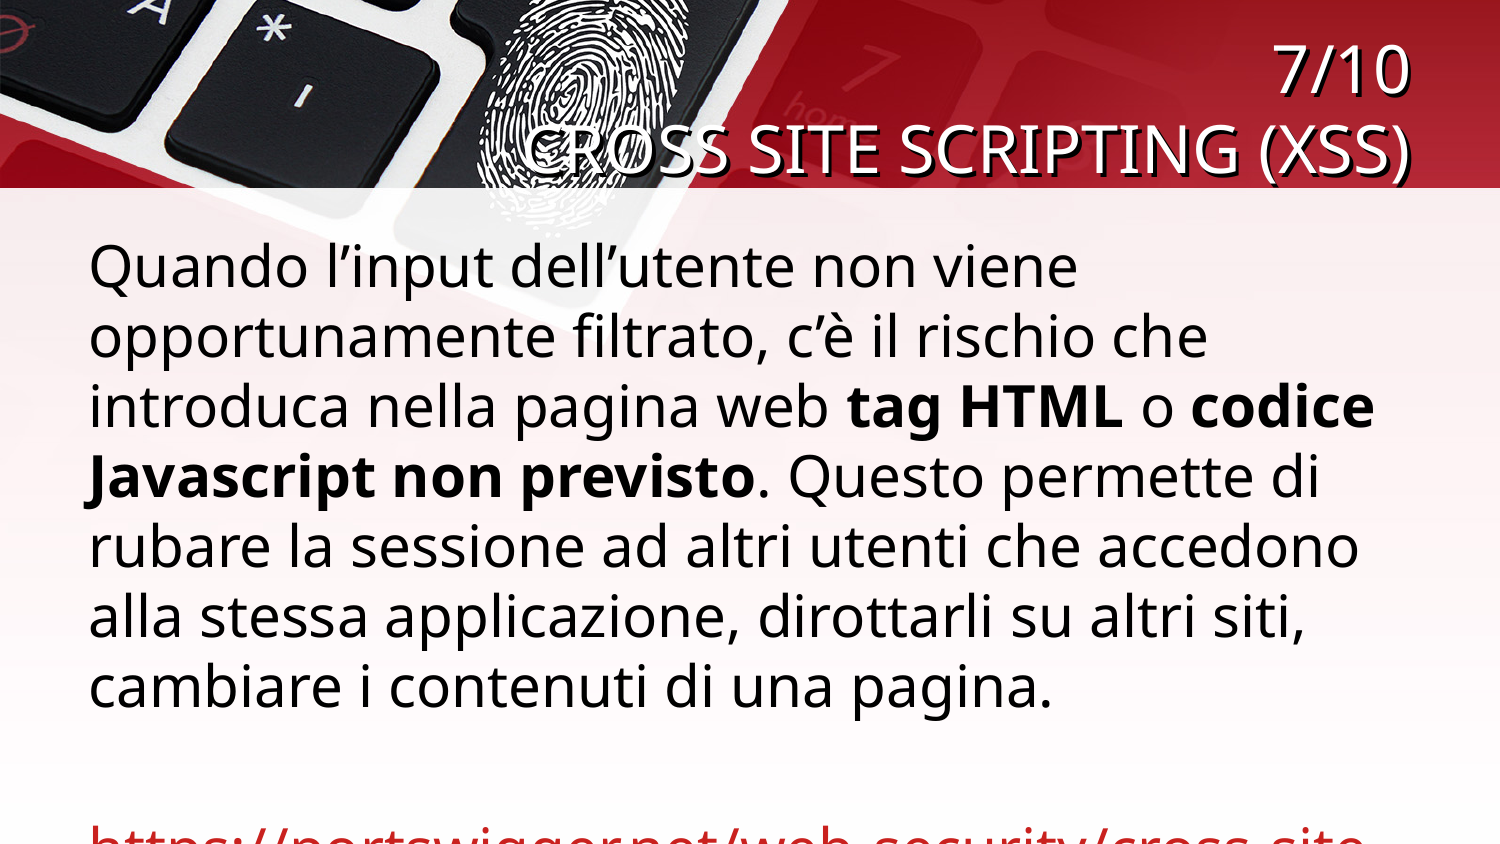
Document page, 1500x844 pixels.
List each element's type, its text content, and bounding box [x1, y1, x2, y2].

picture [0, 0, 1500, 844]
title 7/10 CROSS SITE SCRIPTING (XSS) [73, 46, 1427, 168]
list Quando l’input dell’utente non viene opportunamente filtrato, c’è il rischio che introduca nella pagina web tag HTML o codice Javascript non previsto. Questo permette di rubare la sessione ad altri utenti che accedono alla stessa applicazione, dirottarli su altri siti, cambiare i contenuti di una pagina. https://portswigger.net/web-security/cross-site-scripting [73, 221, 1418, 773]
